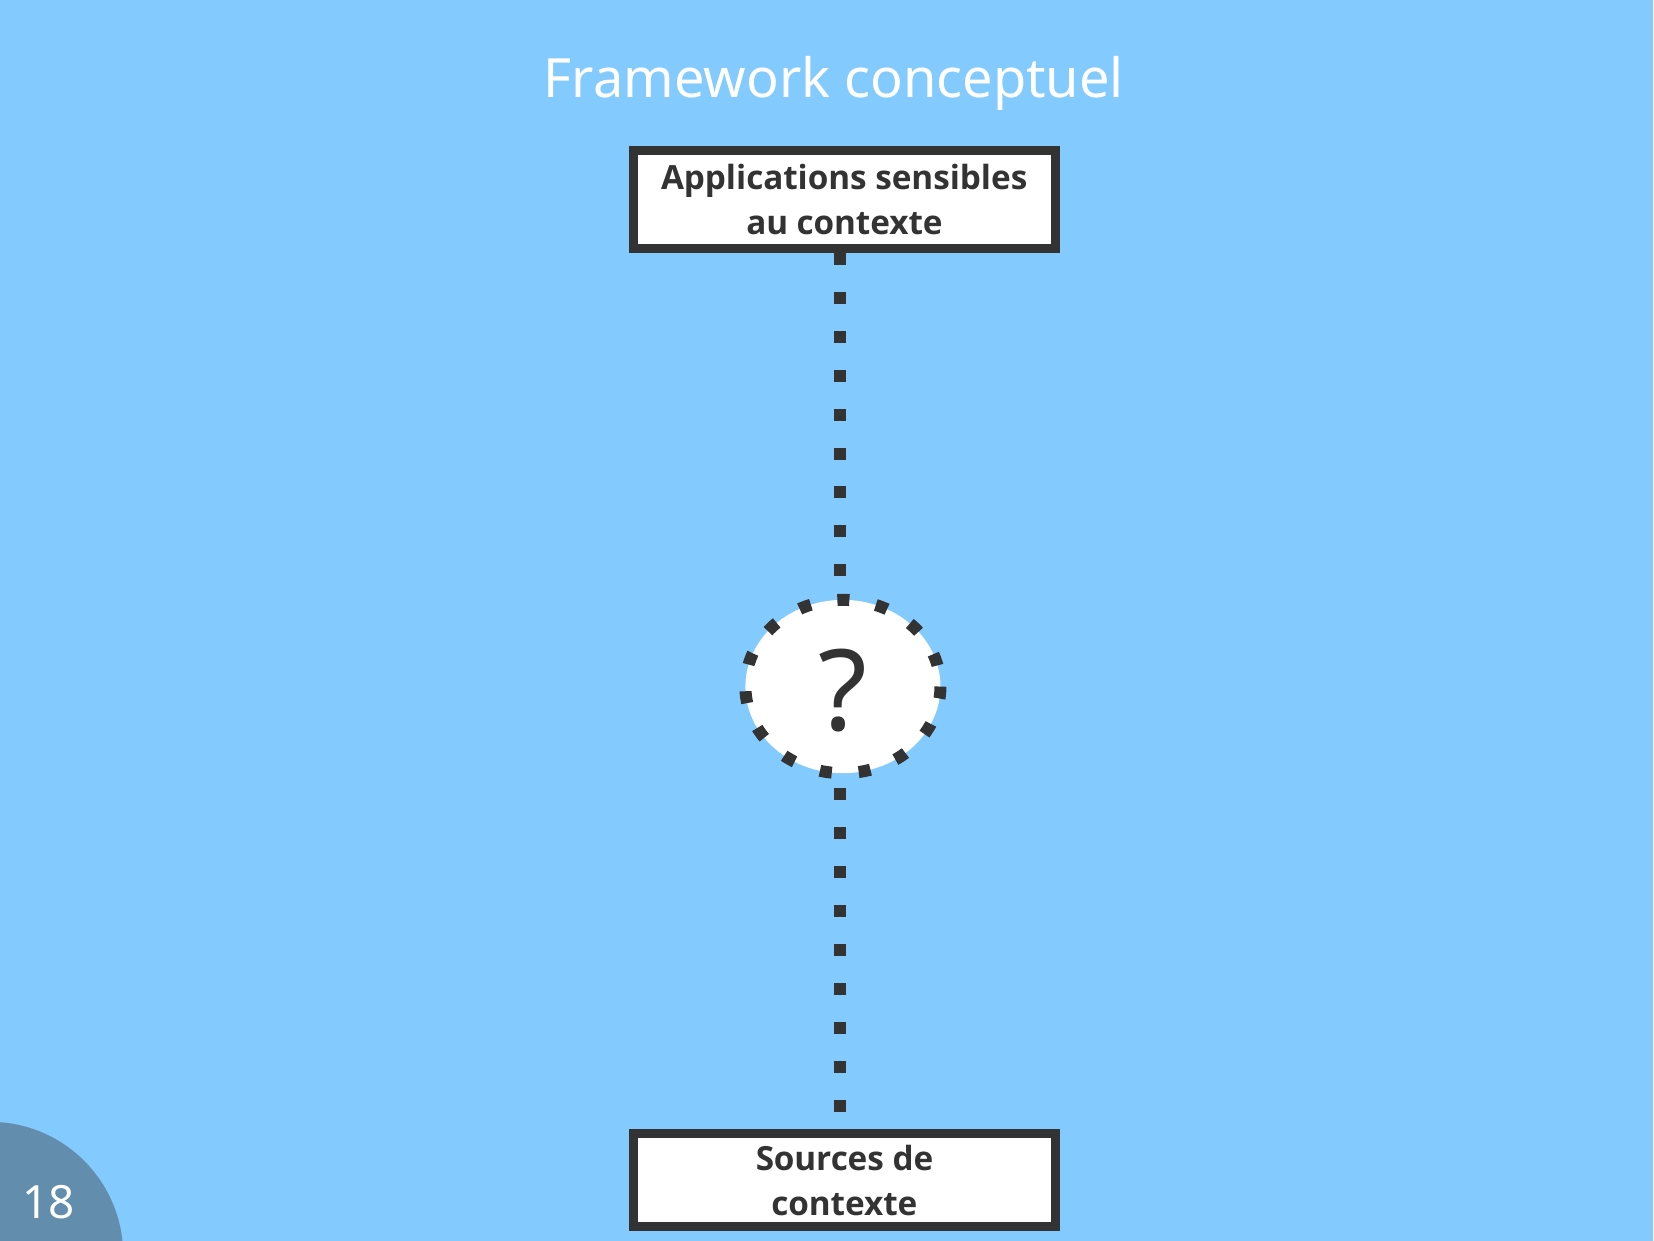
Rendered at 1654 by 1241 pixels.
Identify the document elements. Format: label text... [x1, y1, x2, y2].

text_box ? [745, 599, 941, 774]
text_box Framework conceptuel [49, 3, 1619, 151]
text_box Que vient-on de faire ? [630, 1130, 1059, 1230]
text_box Applications sensibles au contexte [633, 151, 1056, 249]
text_box Que vient-on de faire ? [630, 151, 1059, 253]
text_box Sources de contexte [633, 1133, 1056, 1227]
